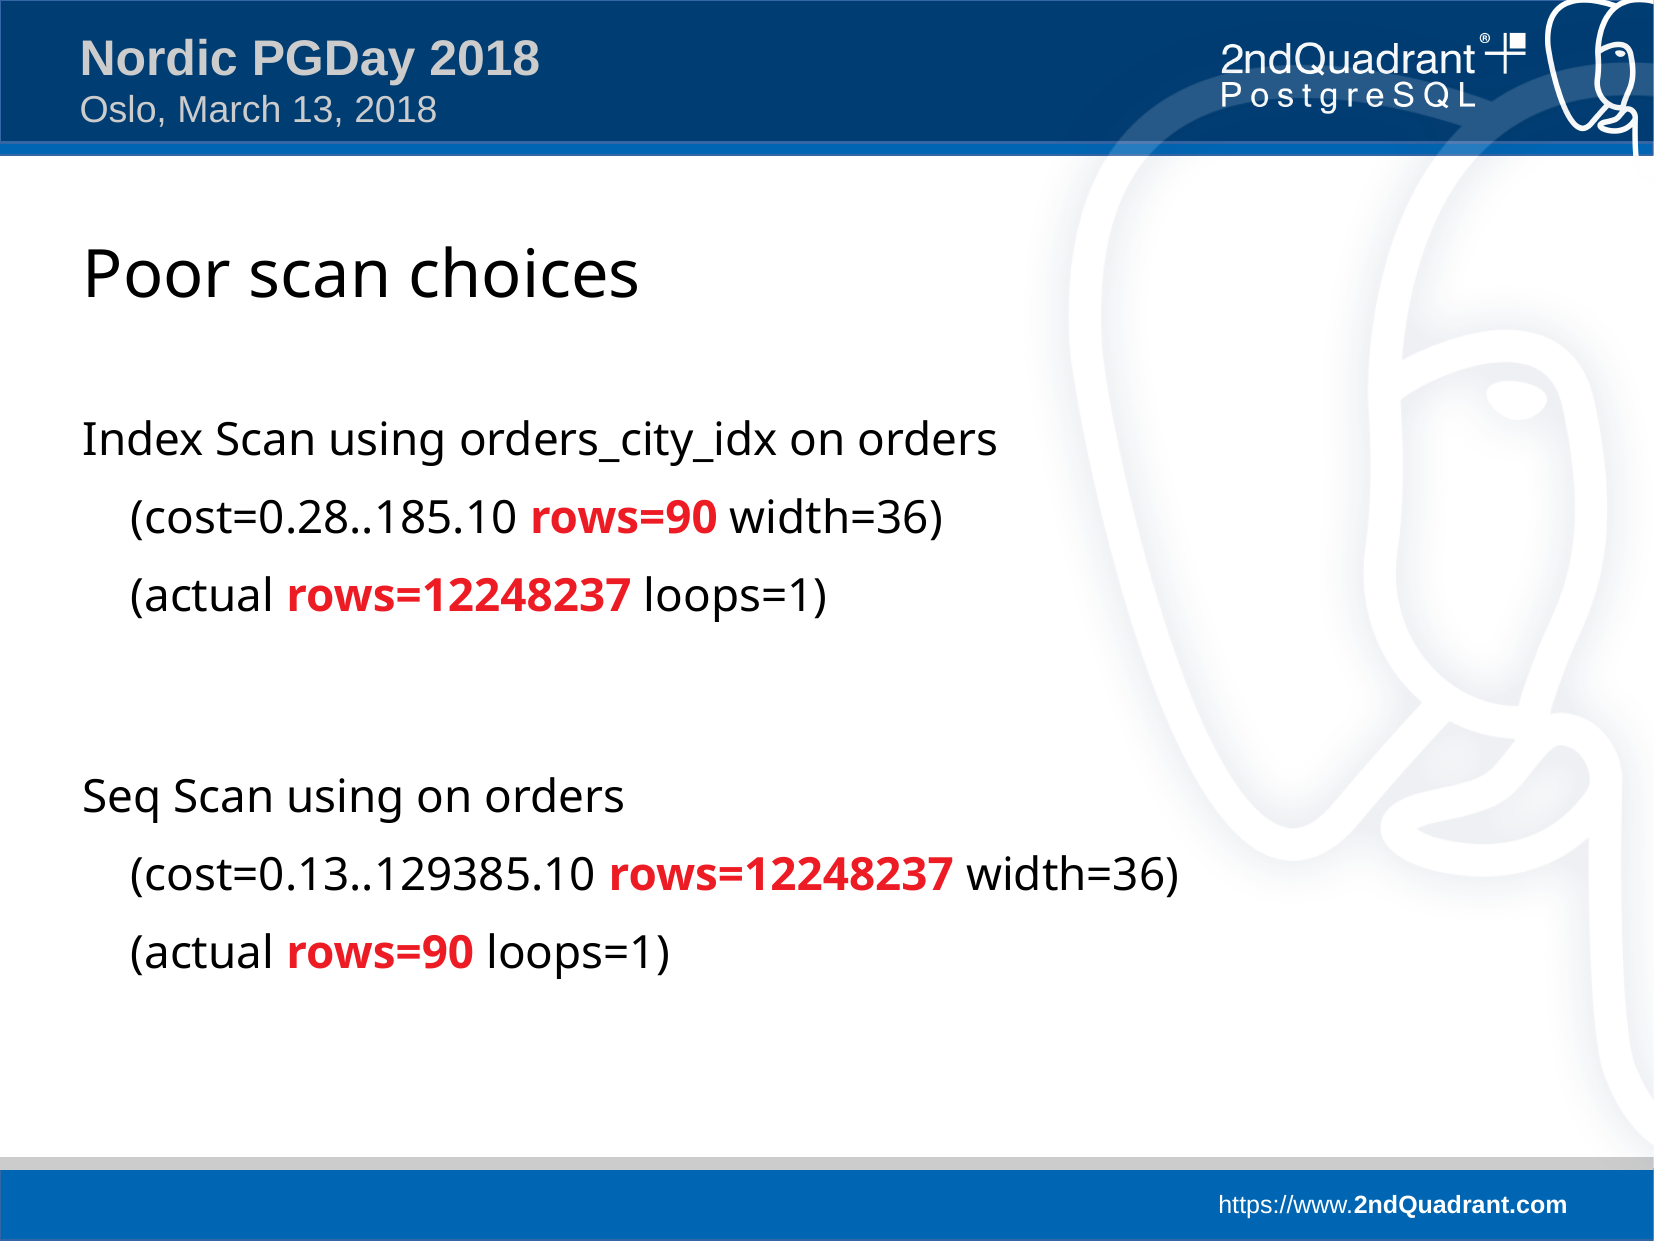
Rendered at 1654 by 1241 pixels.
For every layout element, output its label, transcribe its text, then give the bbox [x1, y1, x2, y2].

list Index Scan using orders_city_idx on orders (cost=0.28..185.10 rows=90 width=36) (actual rows=12248237 loops=1) Seq Scan using on orders (cost=0.13..129385.10 rows=12248237 width=36) (actual rows=90 loops=1) [82, 390, 1571, 1110]
title Poor scan choices [82, 167, 1571, 375]
picture [632, 0, 1654, 1241]
